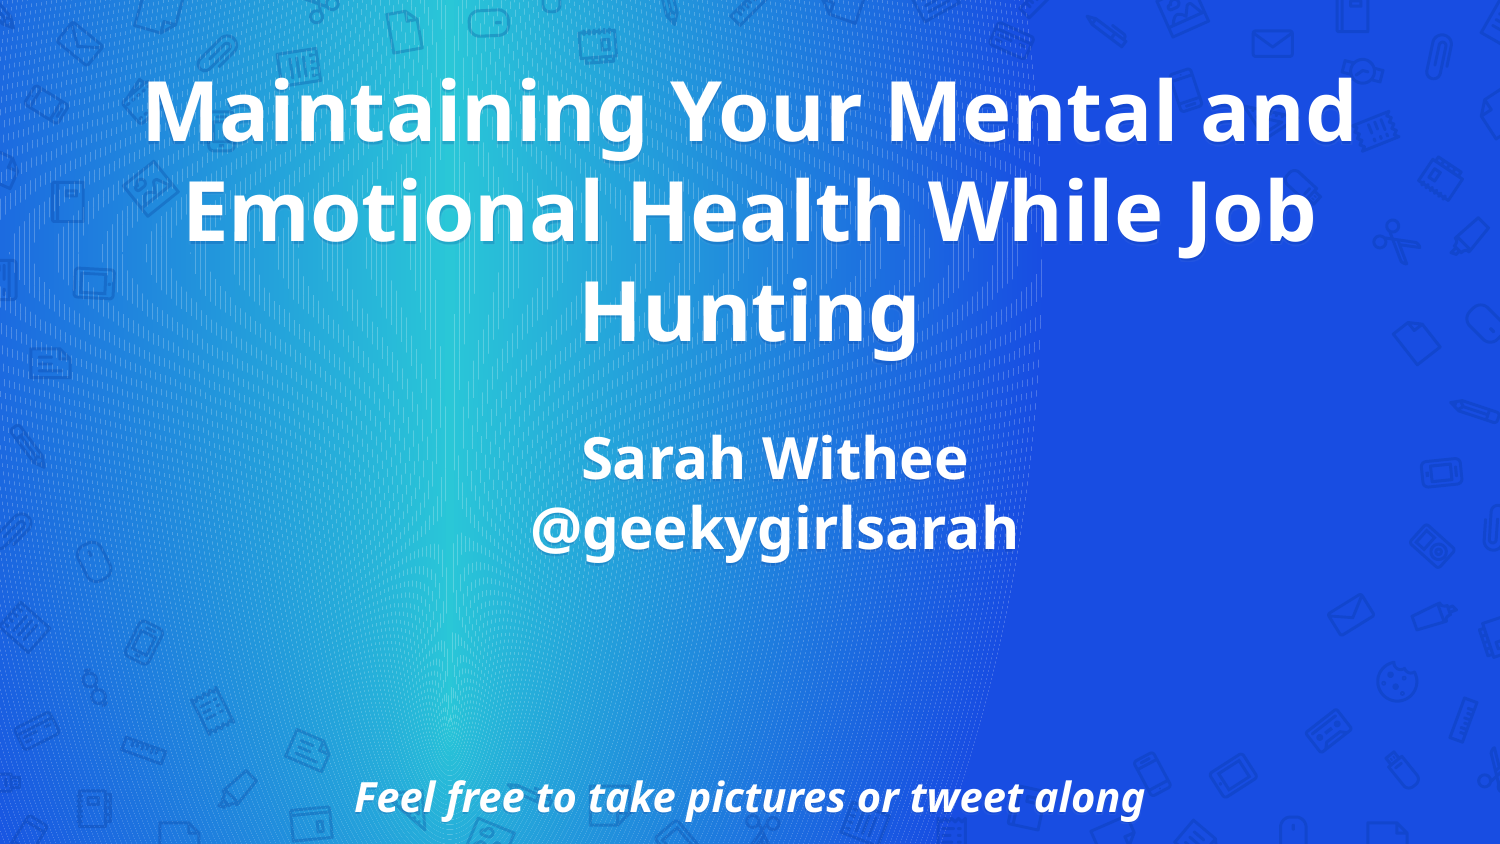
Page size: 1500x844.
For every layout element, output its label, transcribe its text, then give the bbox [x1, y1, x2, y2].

title Maintaining Your Mental and Emotional Health While Job Hunting [0, 112, 1500, 304]
text_box Feel free to take pictures or tweet along [0, 747, 1500, 844]
text_box Sarah Withee @geekygirlsarah [24, 396, 1500, 587]
